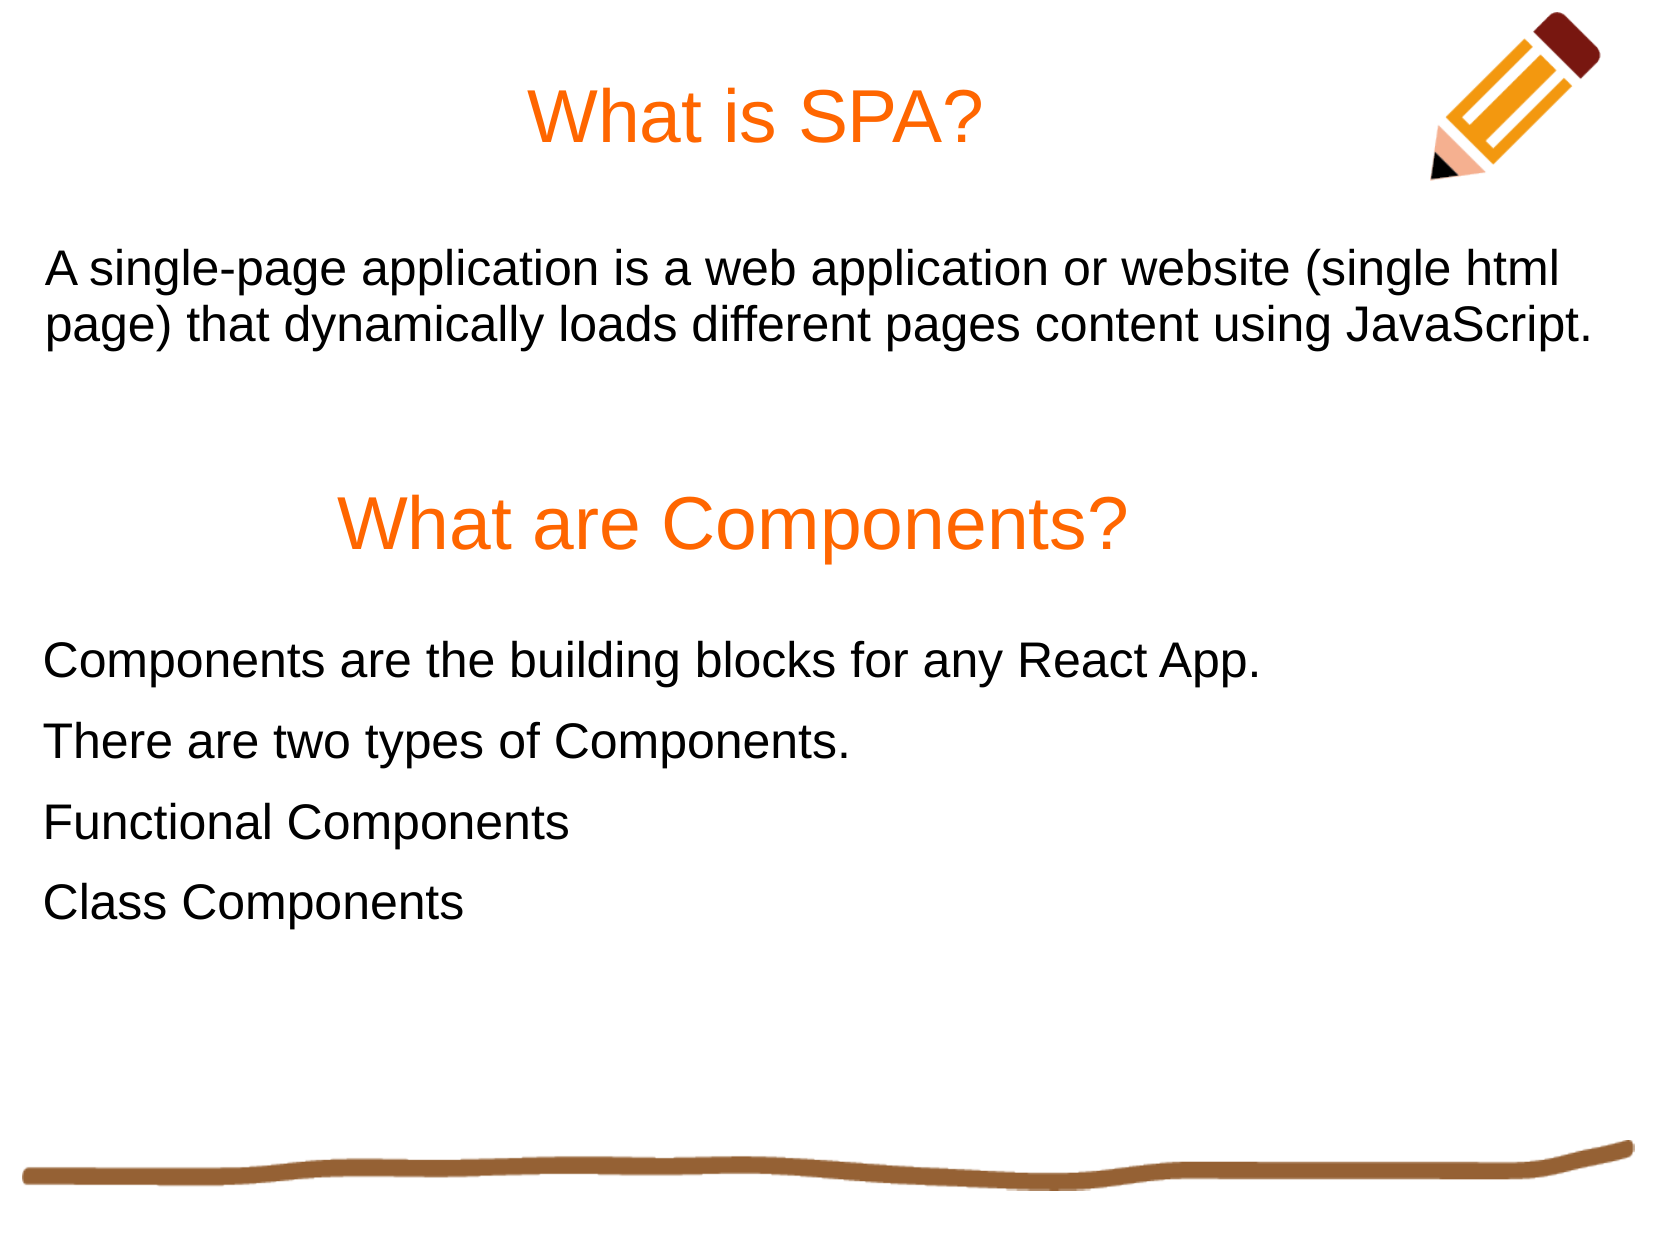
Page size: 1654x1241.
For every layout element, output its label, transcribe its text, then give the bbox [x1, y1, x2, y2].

picture [1430, 12, 1601, 181]
picture [22, 1140, 1635, 1191]
title What are Components? [60, 462, 1407, 586]
text_box A single-page application is a web application or website (single html page) that dynamically loads different pages content using JavaScript. [30, 233, 1623, 463]
text_box Components are the building blocks for any React App. There are two types of Components. Functional Components Class Components [27, 625, 1621, 1019]
title What is SPA? [82, 55, 1430, 178]
